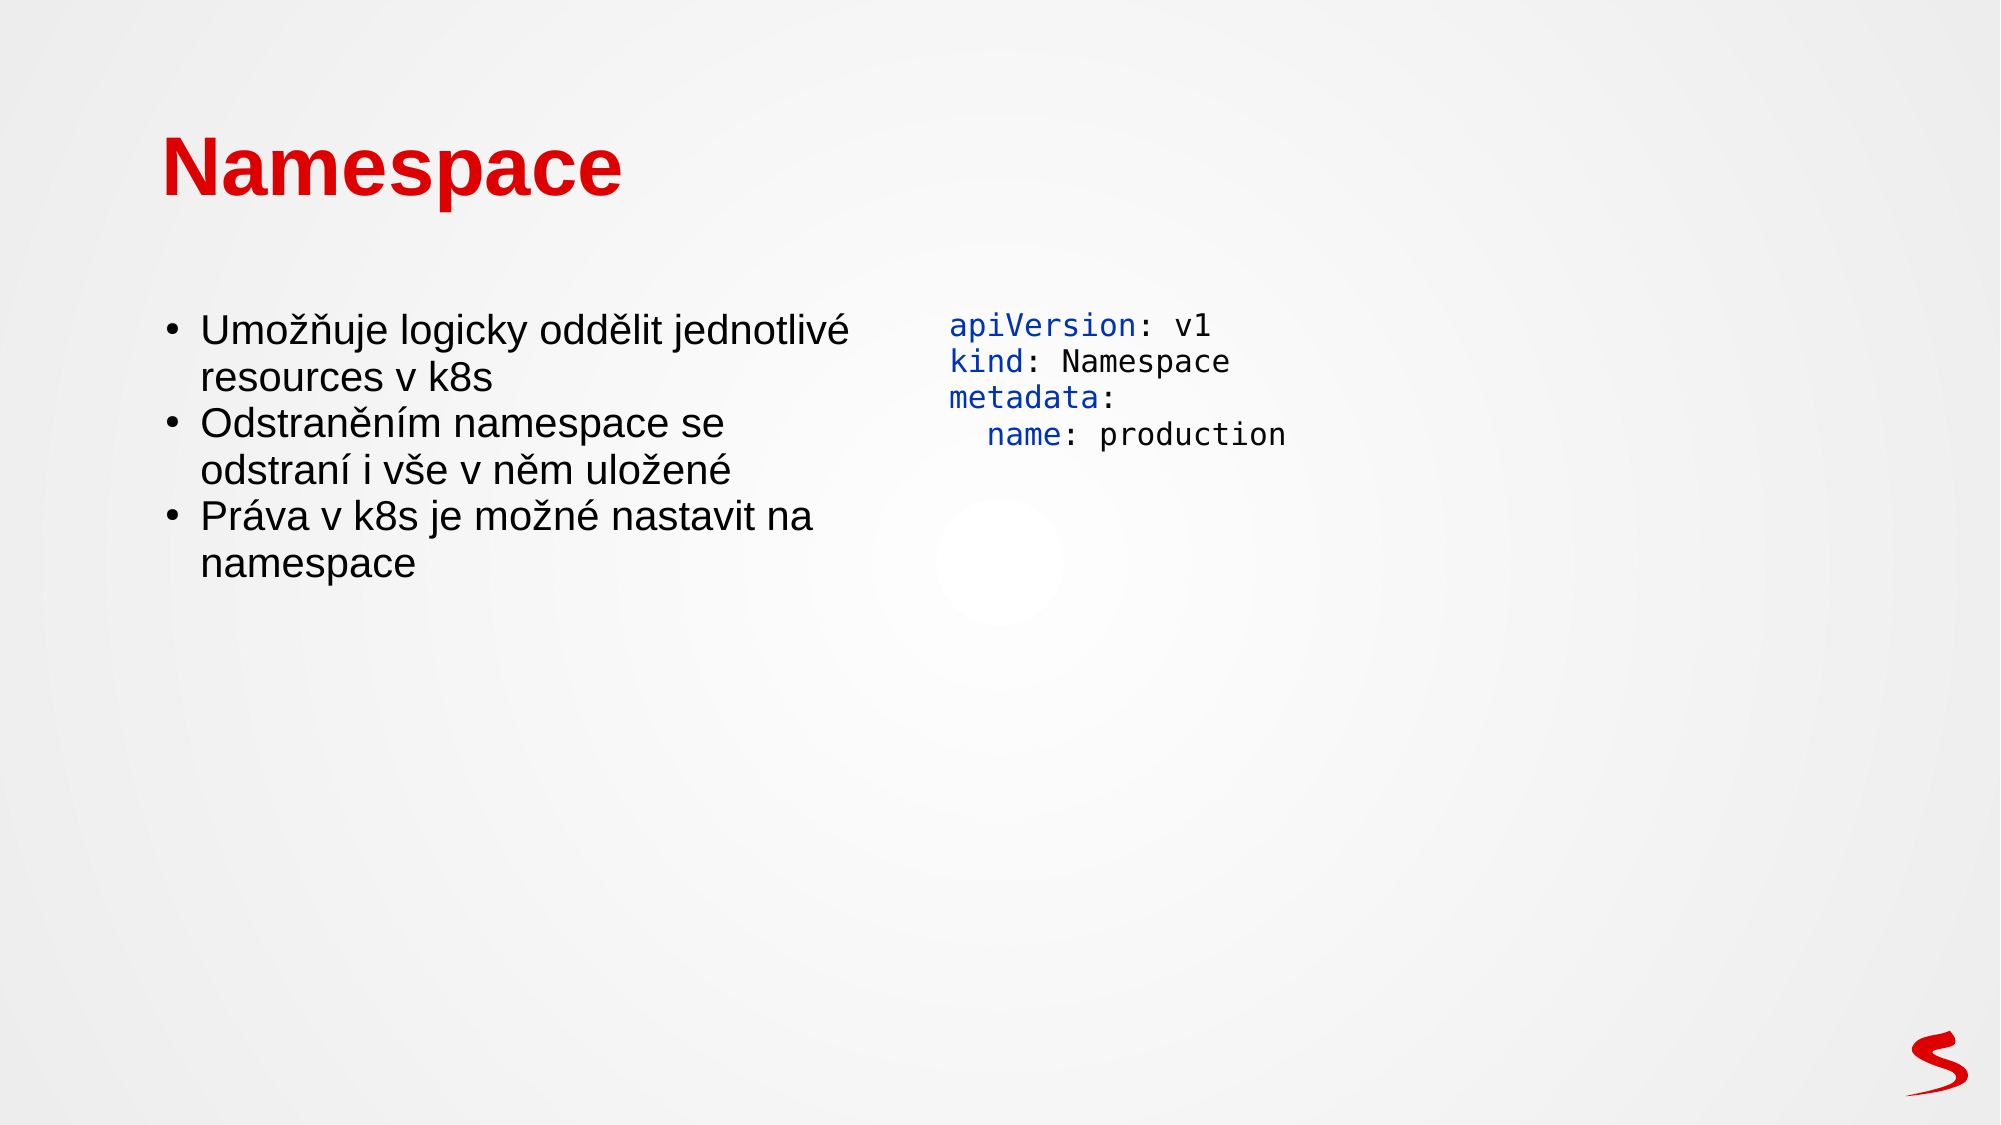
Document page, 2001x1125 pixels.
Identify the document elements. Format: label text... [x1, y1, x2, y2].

text_box Umožňuje logicky oddělit jednotlivé resources v k8s Odstraněním namespace se odstraní i vše v něm uložené Práva v k8s je možné nastavit na namespace [150, 299, 901, 1050]
text_box Namespace [146, 112, 1816, 229]
text_box apiVersion: v1 kind: Namespace metadata: name: production [934, 299, 1951, 1051]
